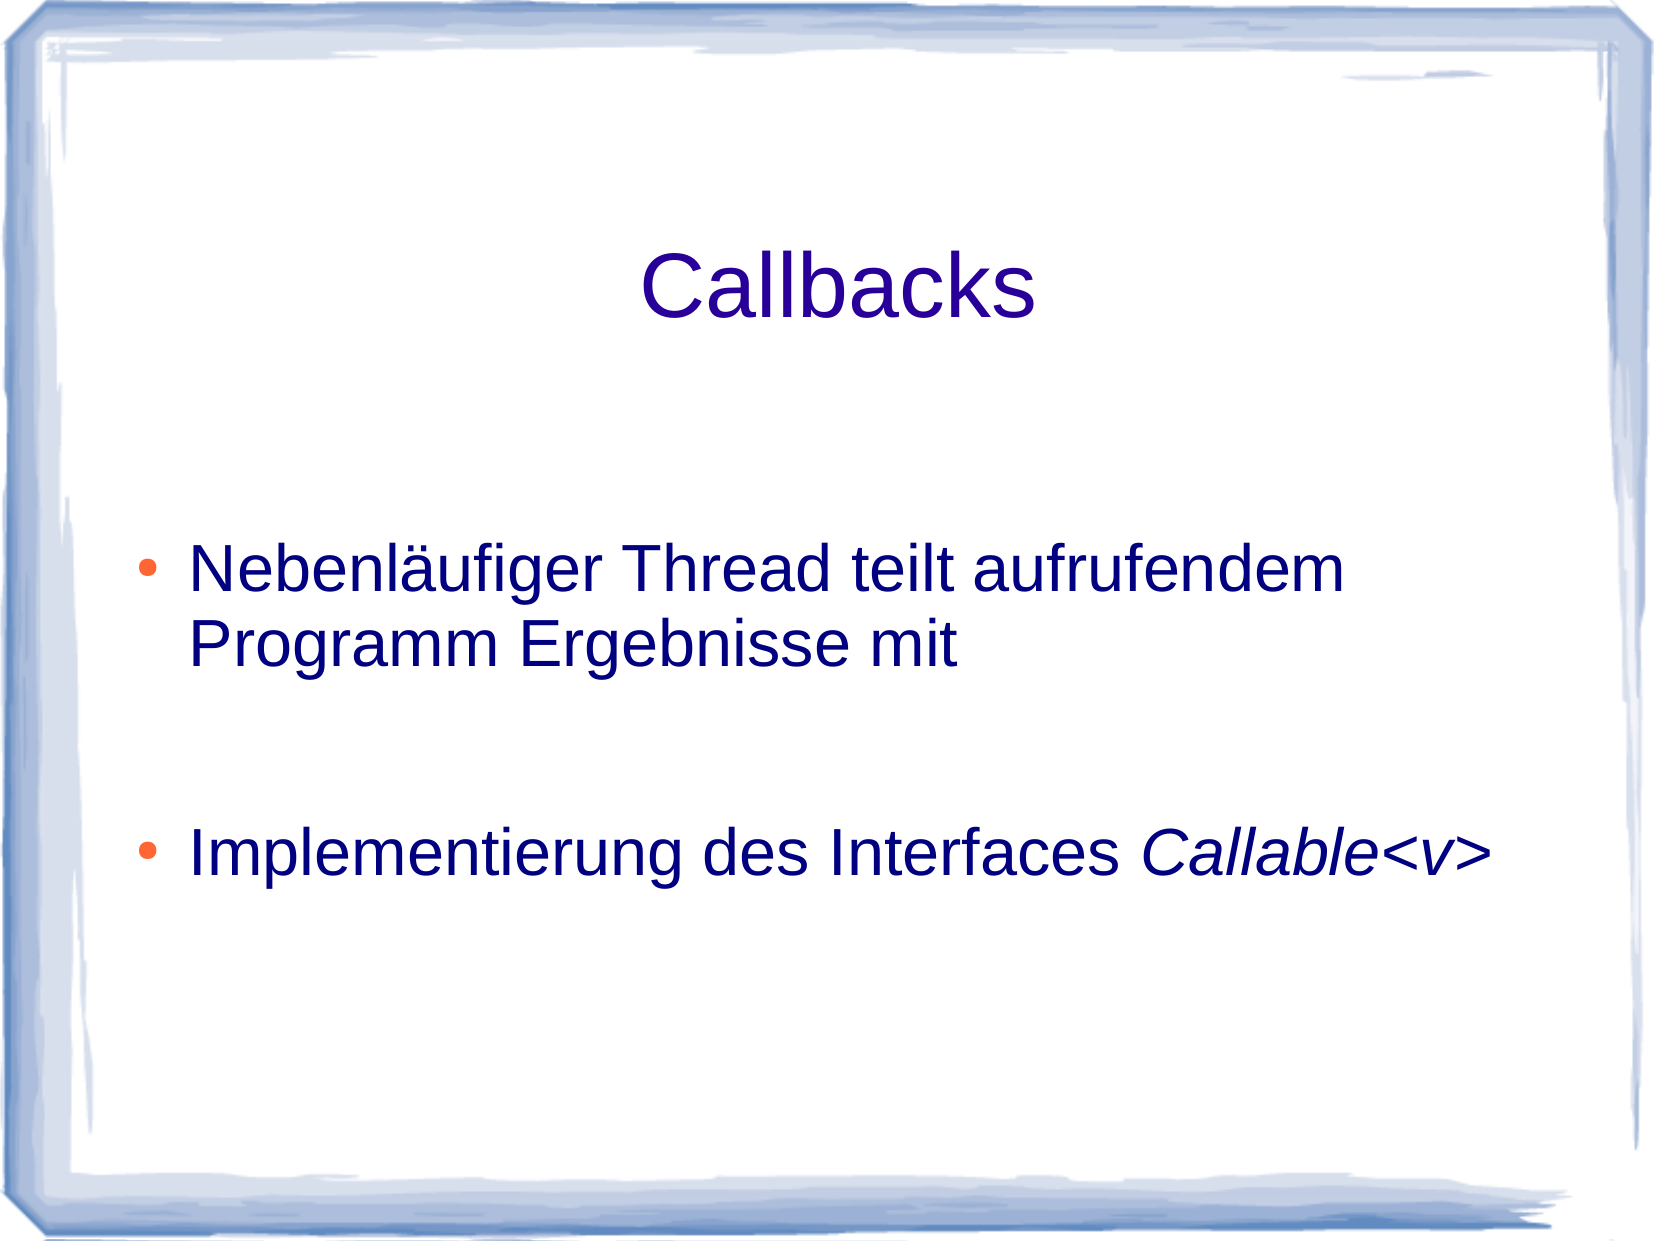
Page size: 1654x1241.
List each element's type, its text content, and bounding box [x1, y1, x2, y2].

list Nebenläufiger Thread teilt aufrufendem Programm Ergebnisse mit Implementierung des Interfaces Callable<v> [118, 531, 1571, 1241]
picture [0, 0, 1654, 1241]
title Callbacks [94, 182, 1583, 390]
